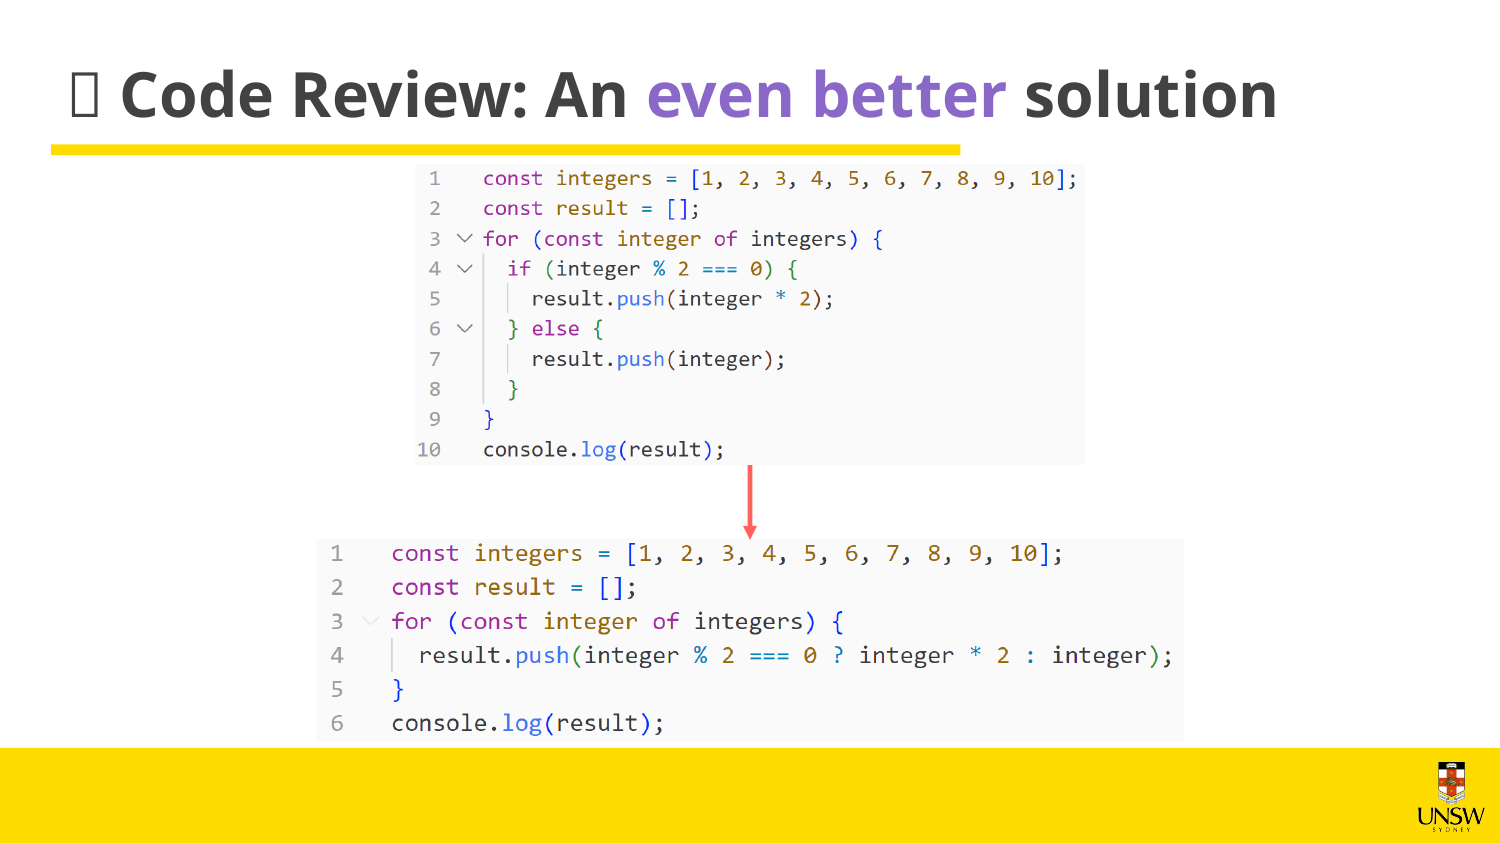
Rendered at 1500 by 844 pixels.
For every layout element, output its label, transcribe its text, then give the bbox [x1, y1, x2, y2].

text_box 🧠 Code Review: An even better solution [51, 24, 1449, 145]
picture [1418, 762, 1485, 832]
text_box [51, 144, 961, 156]
picture [316, 539, 1184, 742]
picture [415, 164, 1085, 465]
